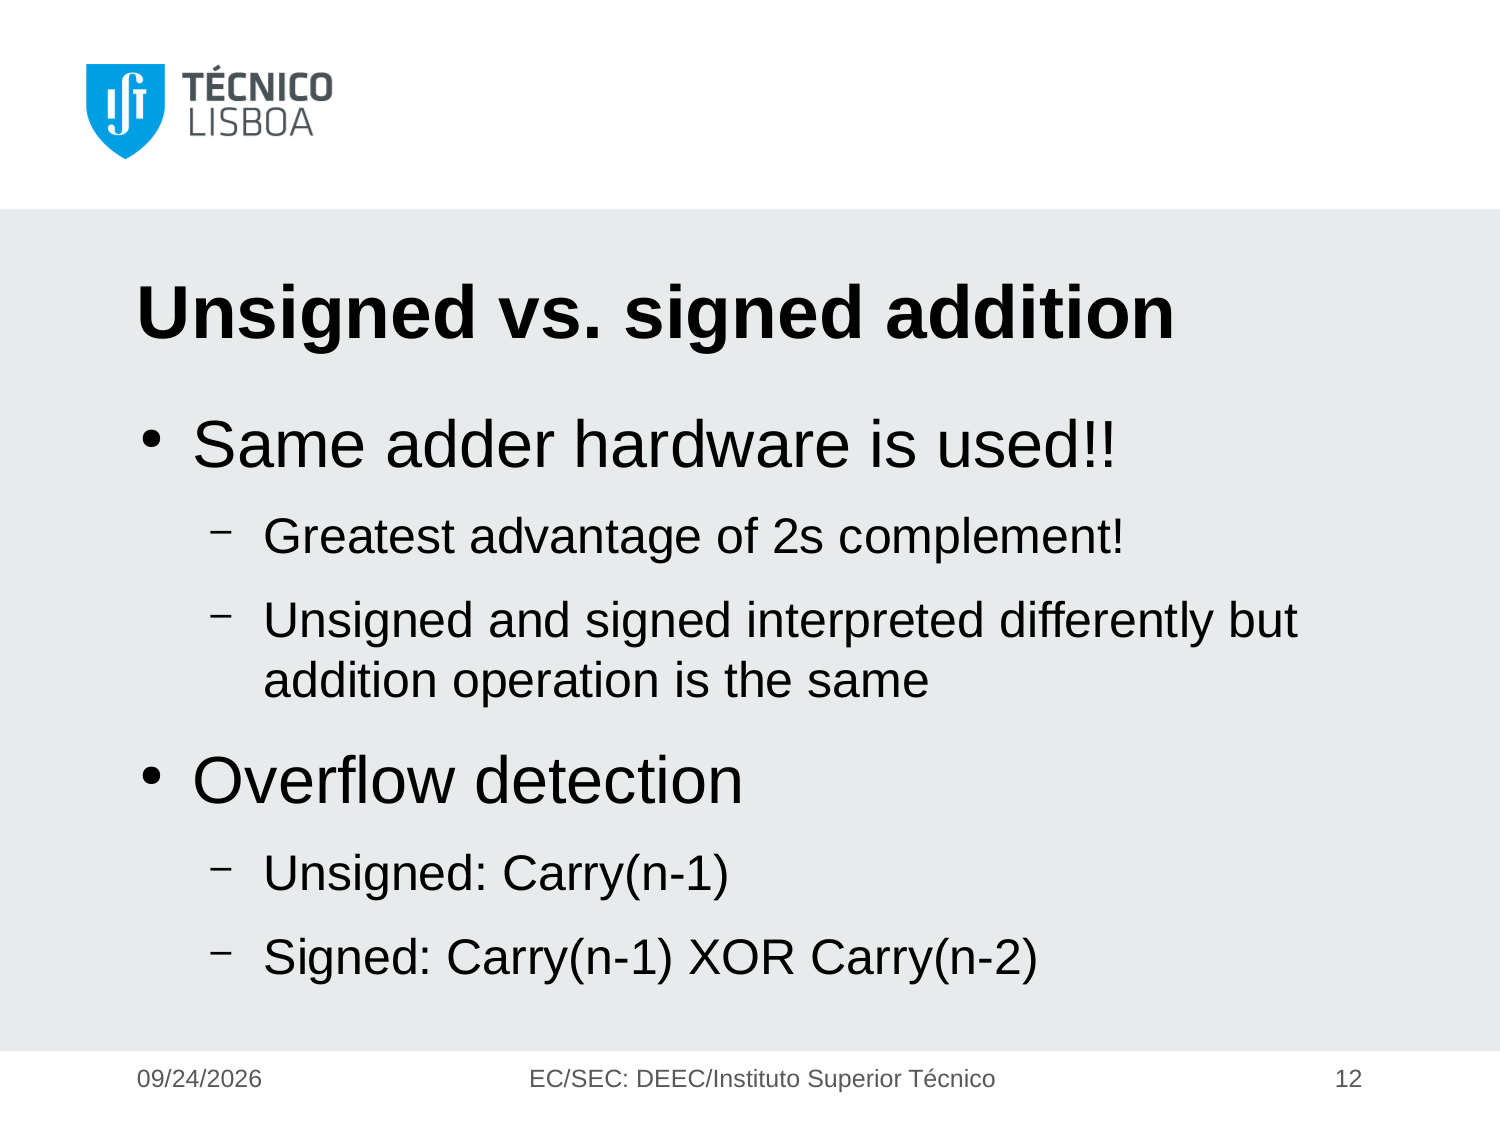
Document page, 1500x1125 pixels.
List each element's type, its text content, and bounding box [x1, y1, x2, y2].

slide_number <number> [1077, 1052, 1378, 1103]
picture [0, 0, 1500, 1125]
title Unsigned vs. signed addition [121, 237, 1378, 381]
list Same adder hardware is used!! Greatest advantage of 2s complement! Unsigned and signed interpreted differently but addition operation is the same Overflow detection Unsigned: Carry(n-1) Signed: Carry(n-1) XOR Carry(n-2) [121, 400, 1378, 1005]
slide_number 11/10/2020 [121, 1052, 425, 1103]
footer EC/SEC: DEEC/Instituto Superior Técnico [512, 1052, 1021, 1103]
